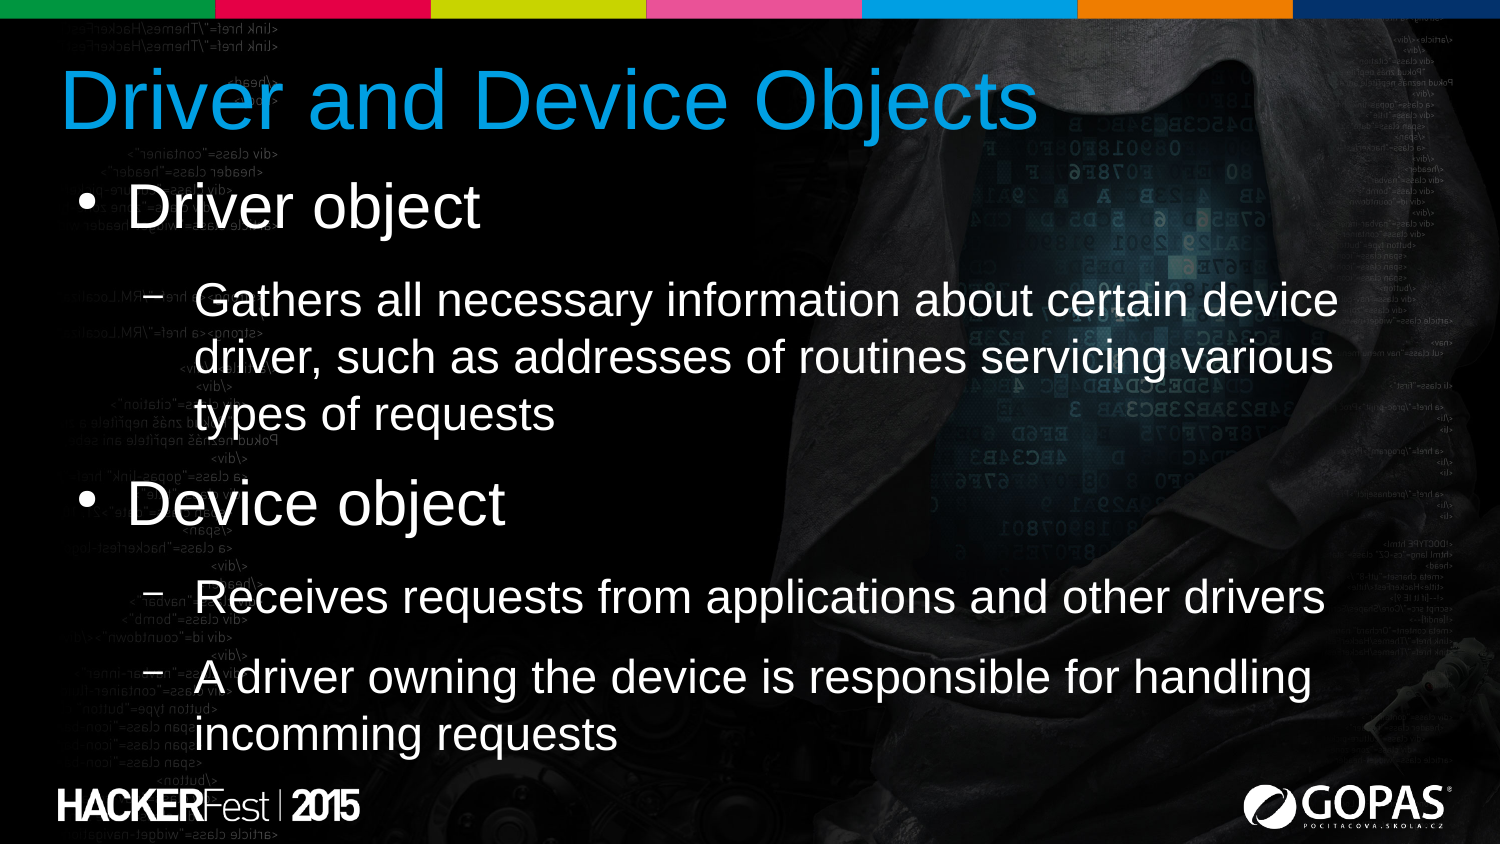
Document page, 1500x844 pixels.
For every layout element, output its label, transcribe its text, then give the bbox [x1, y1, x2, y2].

list Driver object Gathers all necessary information about certain device driver, such as addresses of routines servicing various types of requests Device object Receives requests from applications and other drivers A driver owning the device is responsible for handling incomming requests [59, 165, 1445, 763]
title Driver and Device Objects [59, 44, 1445, 147]
picture [0, 19, 1500, 844]
